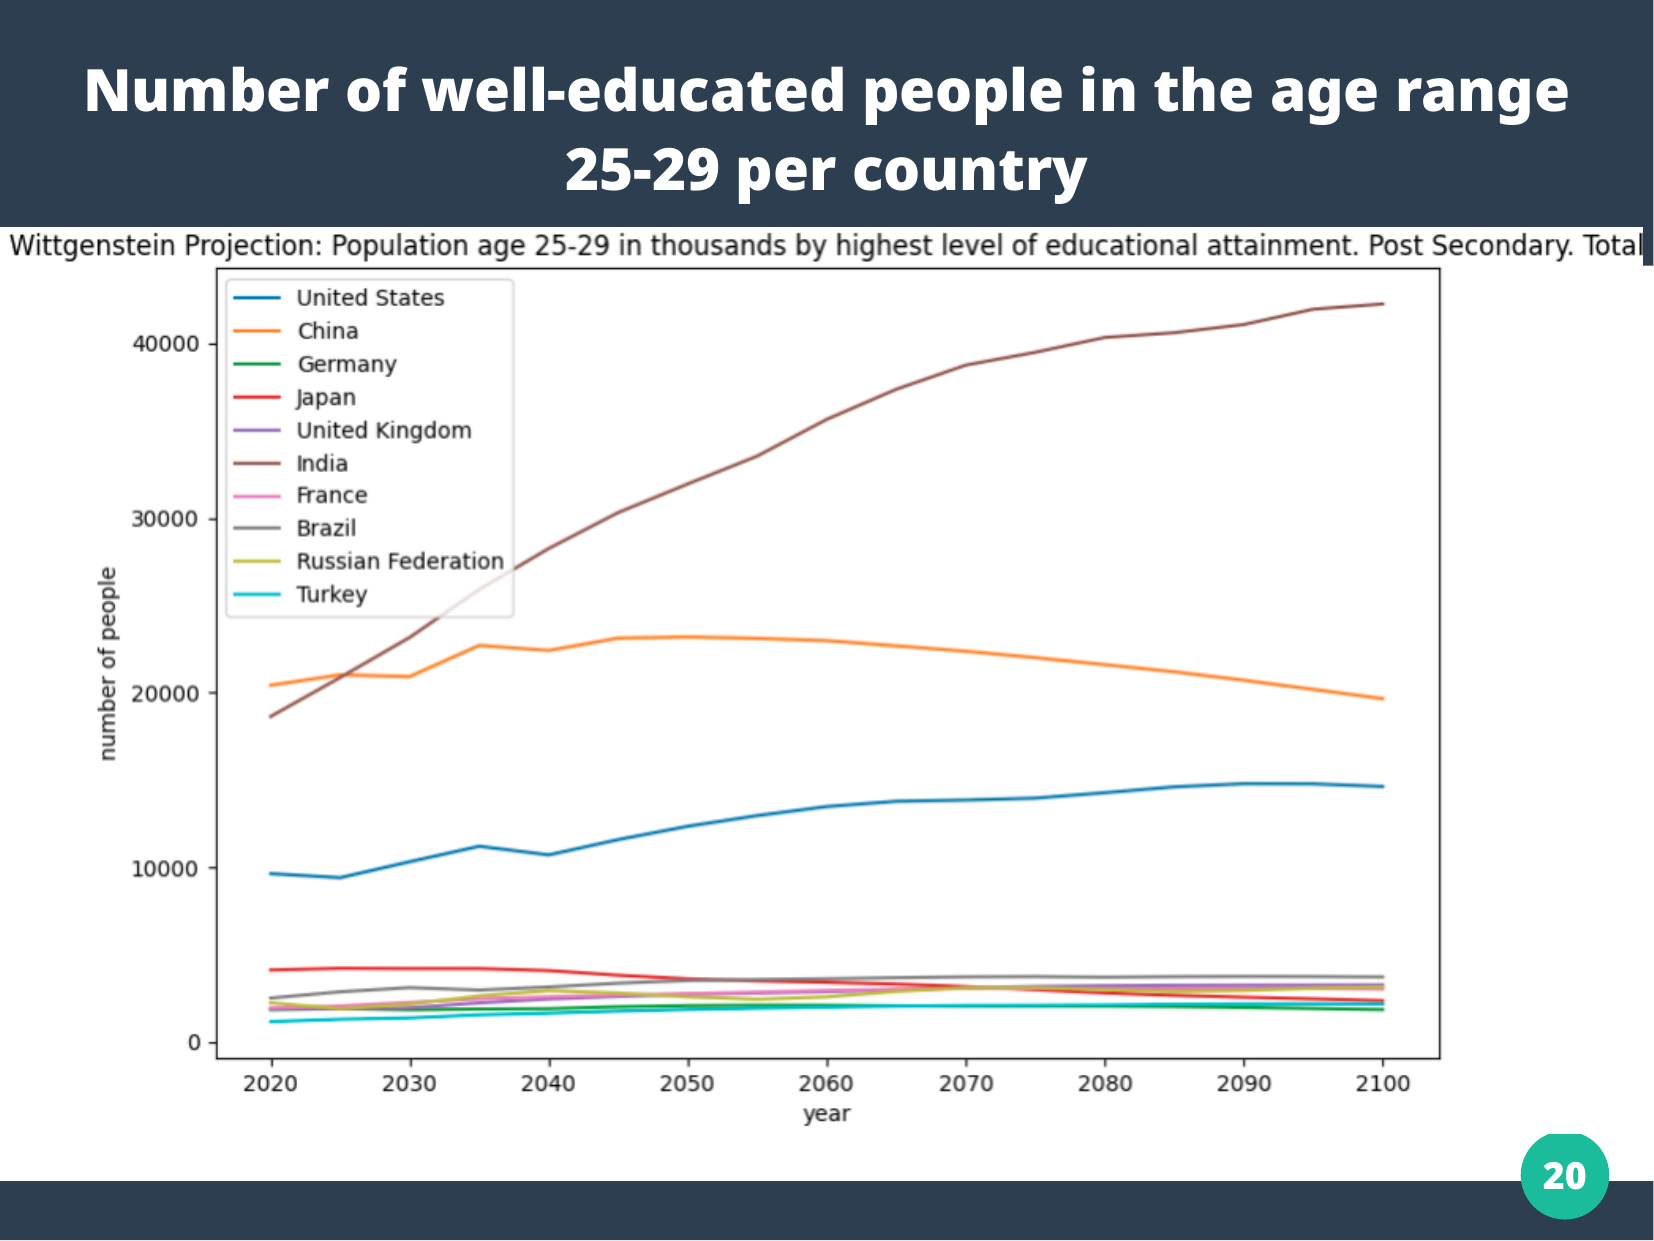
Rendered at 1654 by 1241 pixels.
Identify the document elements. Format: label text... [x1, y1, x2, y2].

picture [0, 227, 1643, 1134]
title Number of well-educated people in the age range 25-29 per country [59, 49, 1595, 207]
